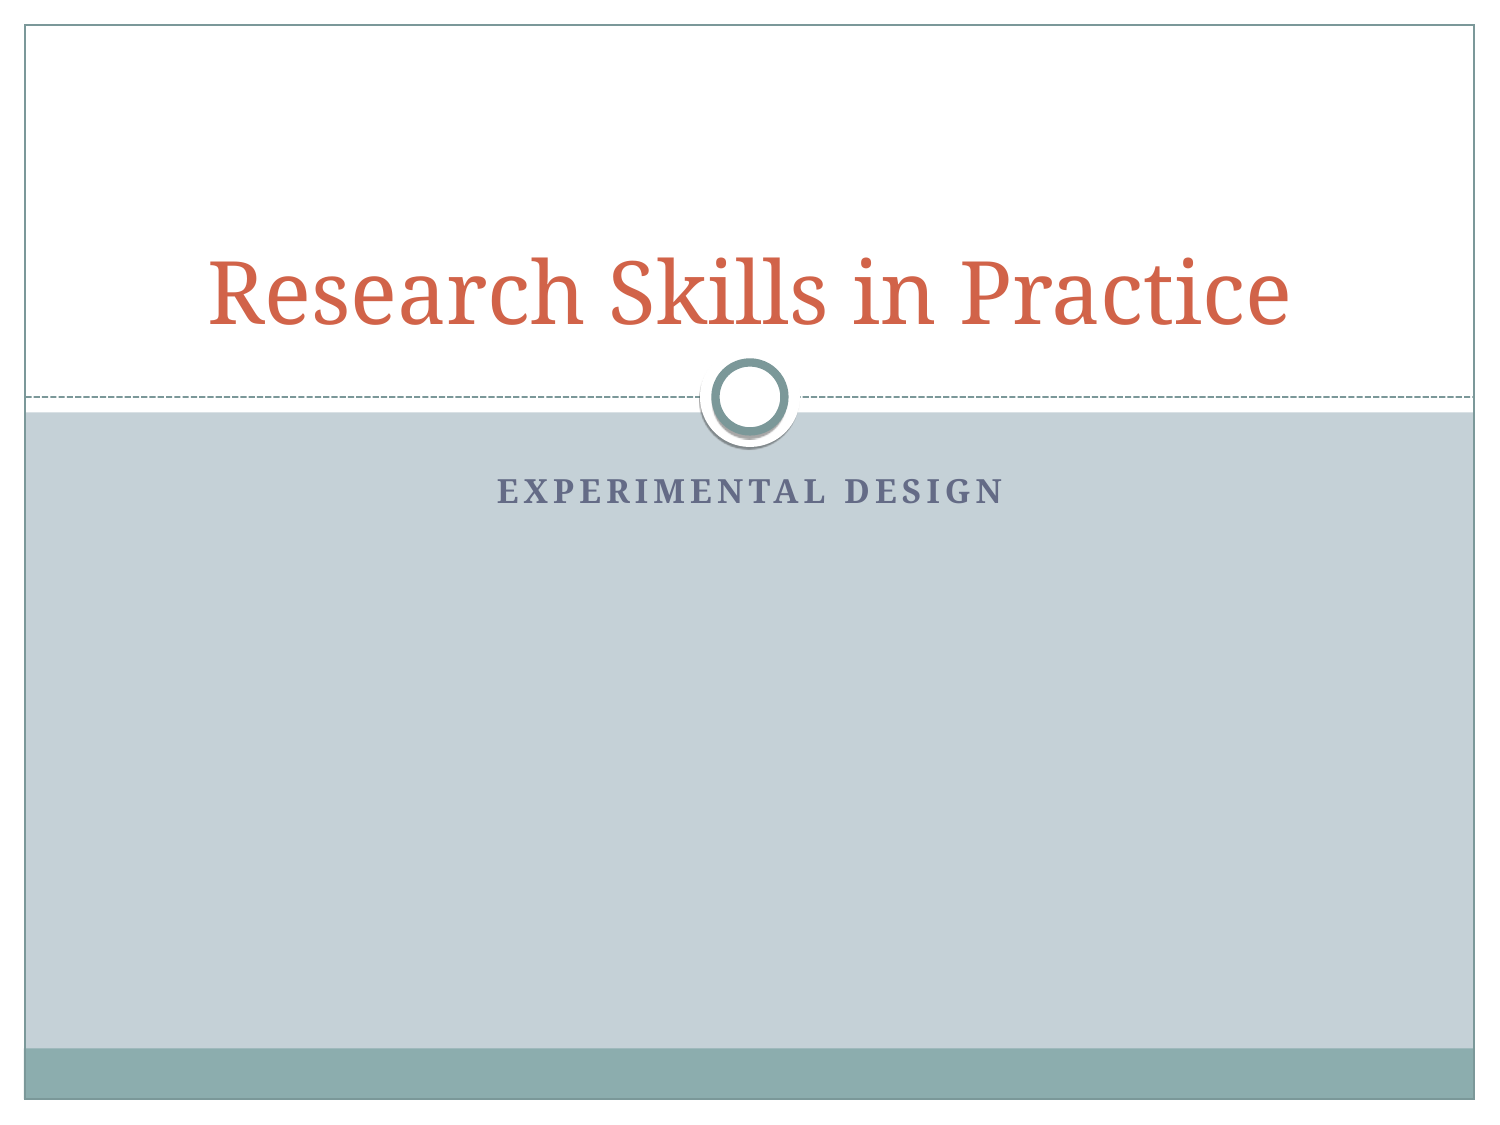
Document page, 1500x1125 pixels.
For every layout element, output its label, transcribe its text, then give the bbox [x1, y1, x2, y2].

title Research Skills in Practice [112, 62, 1388, 350]
subtitle Experimental design [225, 462, 1275, 750]
